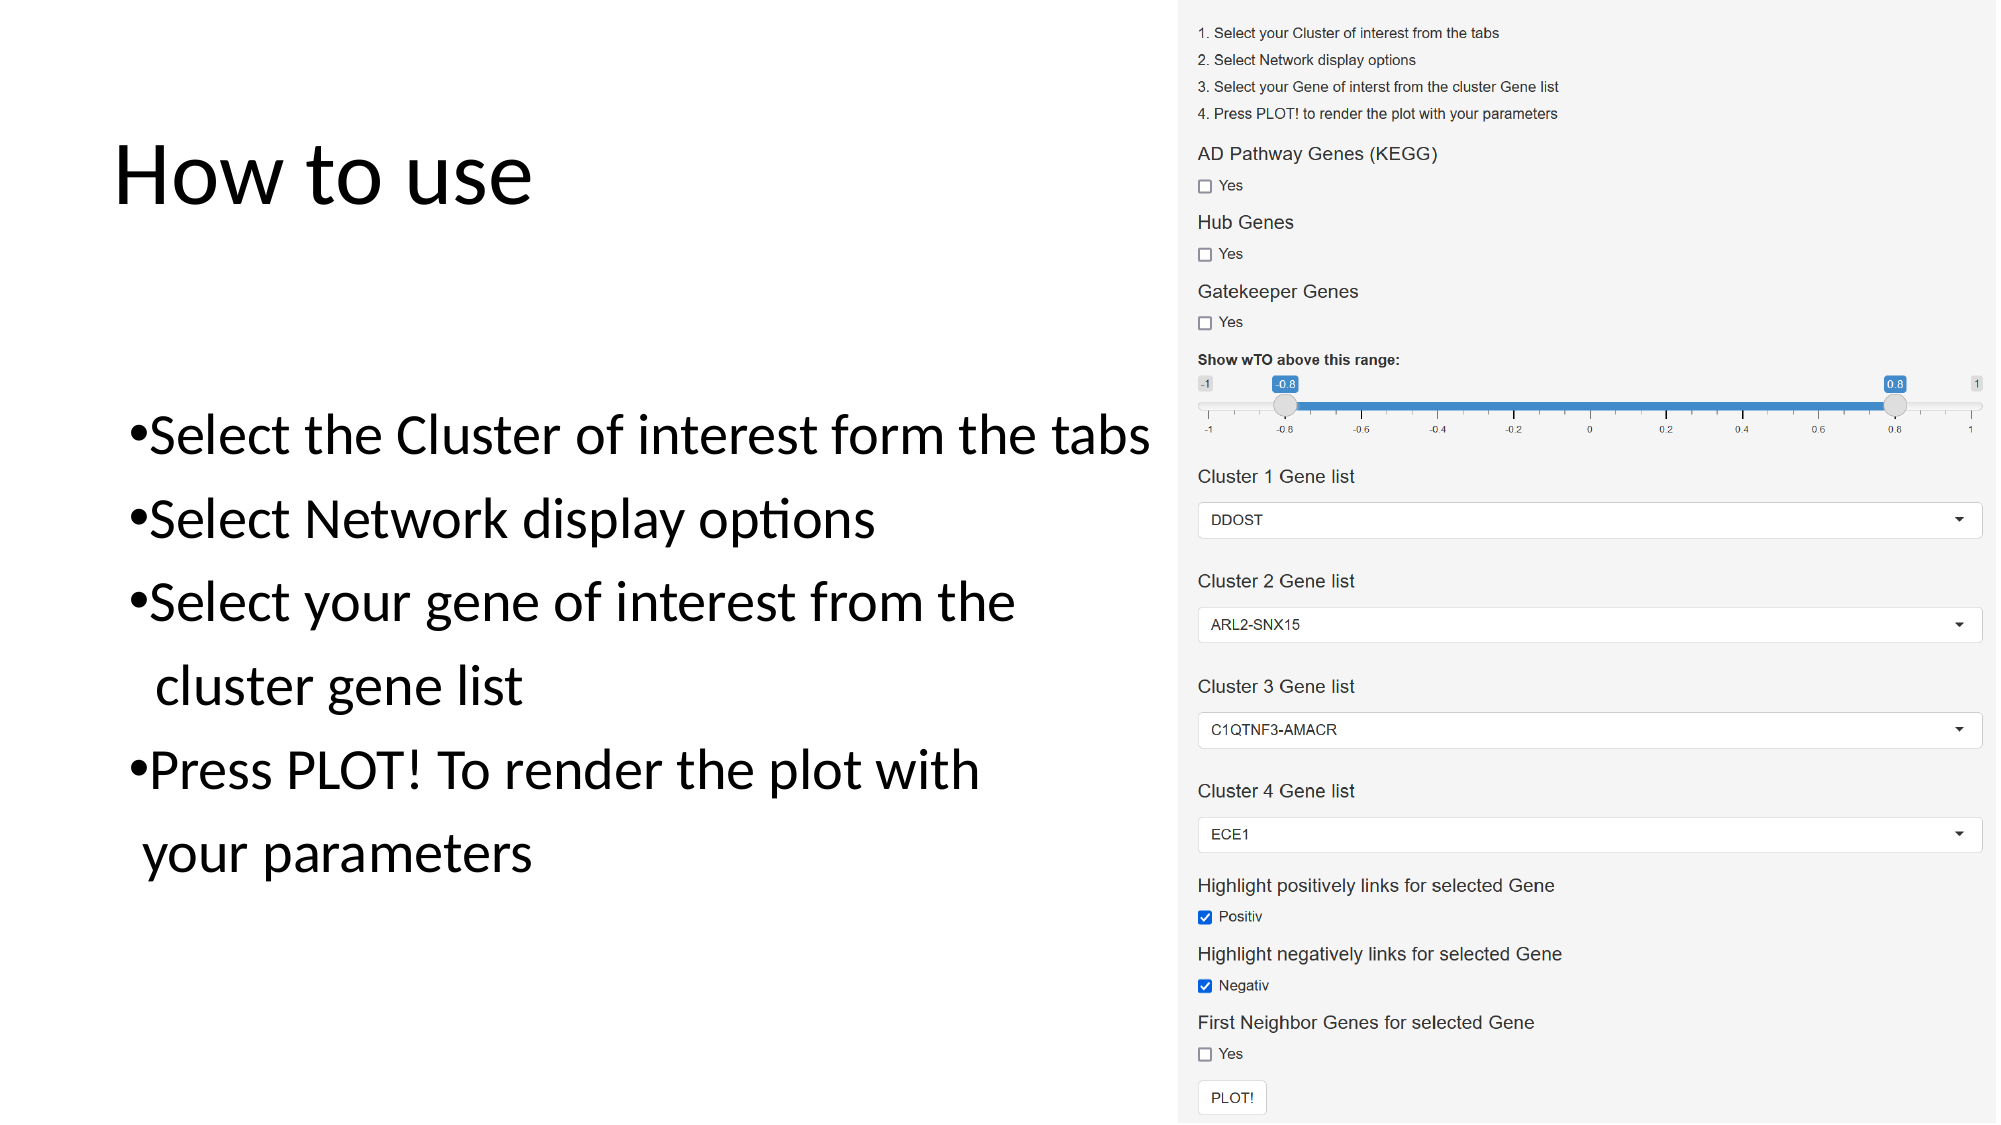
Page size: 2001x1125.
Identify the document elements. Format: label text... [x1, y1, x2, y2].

title How to use [113, 59, 1178, 277]
picture [1178, 0, 1996, 1125]
list Select the Cluster of interest form the tabs Select Network display options Select your gene of interest from the cluster gene list Press PLOT! To render the plot with your parameters [113, 306, 1178, 1020]
